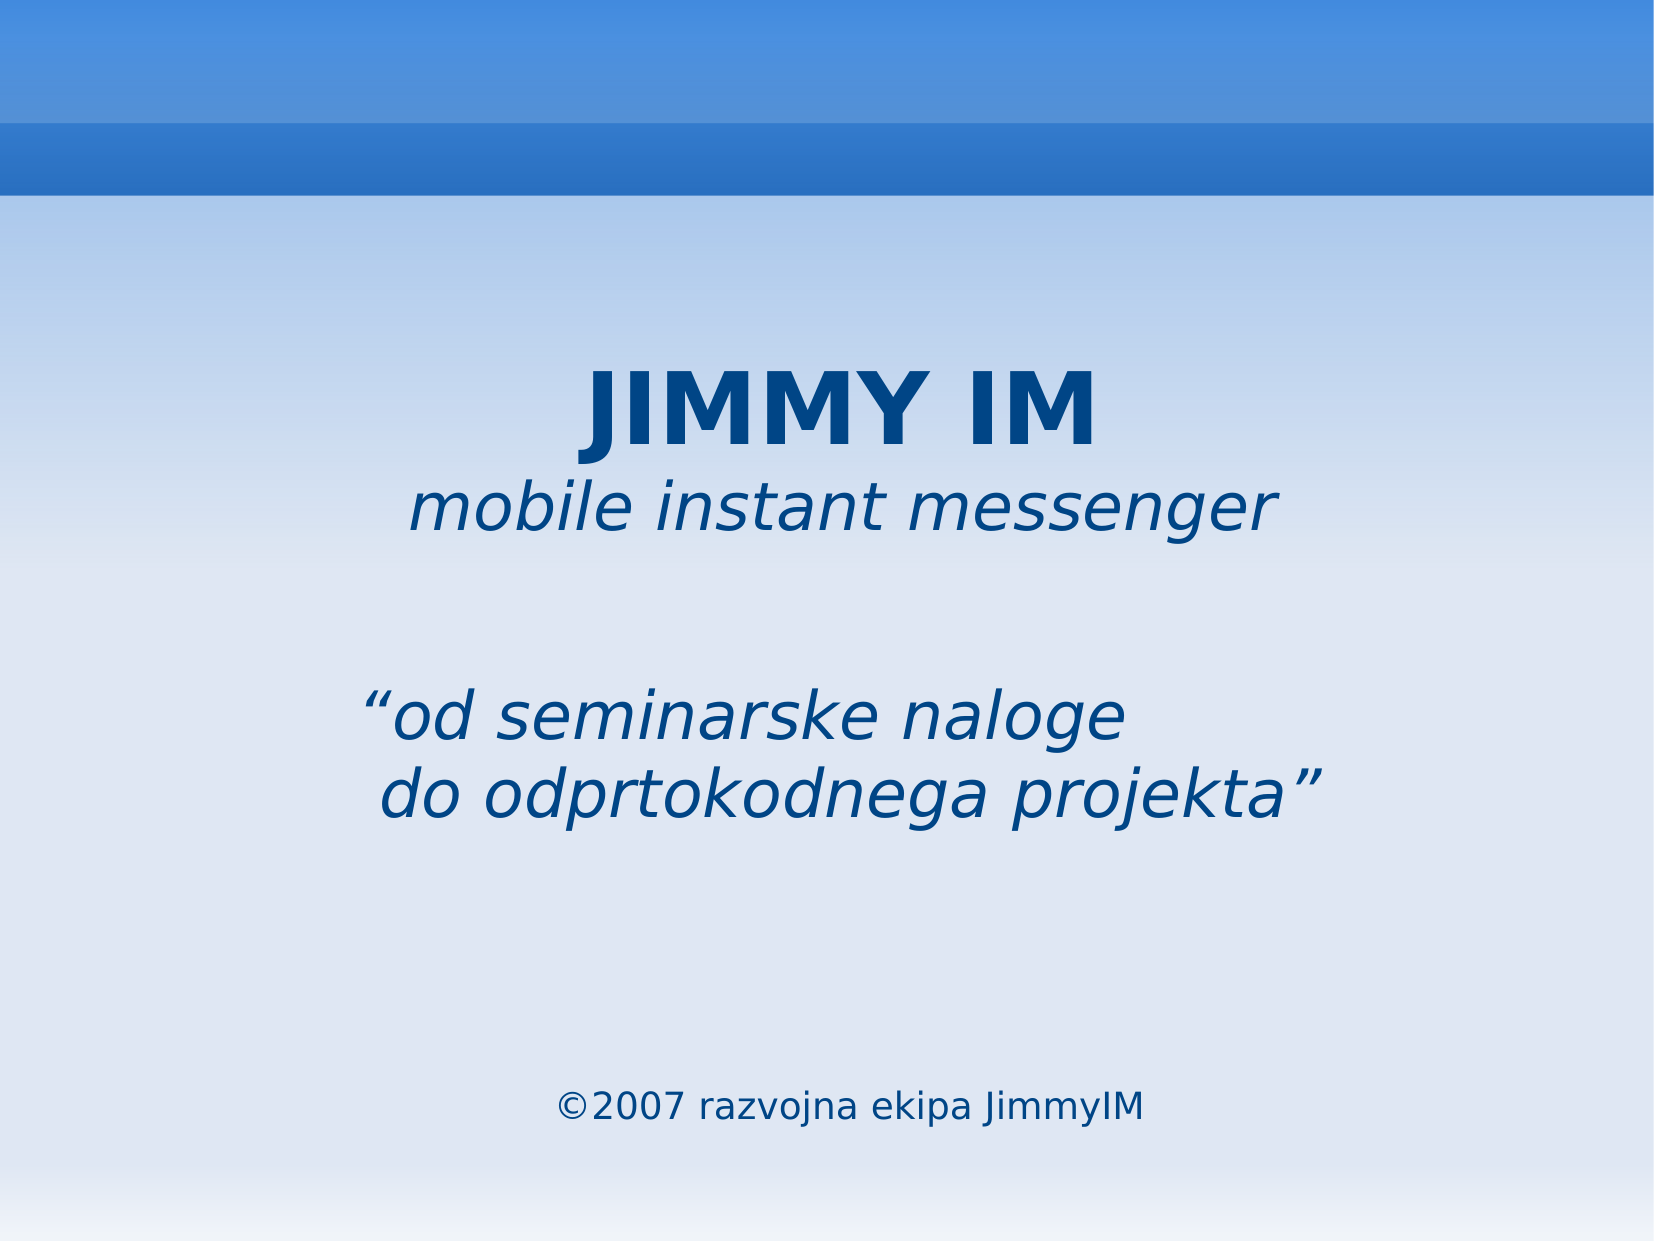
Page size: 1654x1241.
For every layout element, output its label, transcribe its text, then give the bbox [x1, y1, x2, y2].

text_box “od seminarske naloge do odprtokodnega projekta” [343, 669, 1345, 844]
picture [0, 0, 1654, 1241]
text_box ©2007 razvojna ekipa JimmyIM [539, 1076, 1162, 1140]
text_box JIMMY IM mobile instant messenger [393, 344, 1295, 554]
